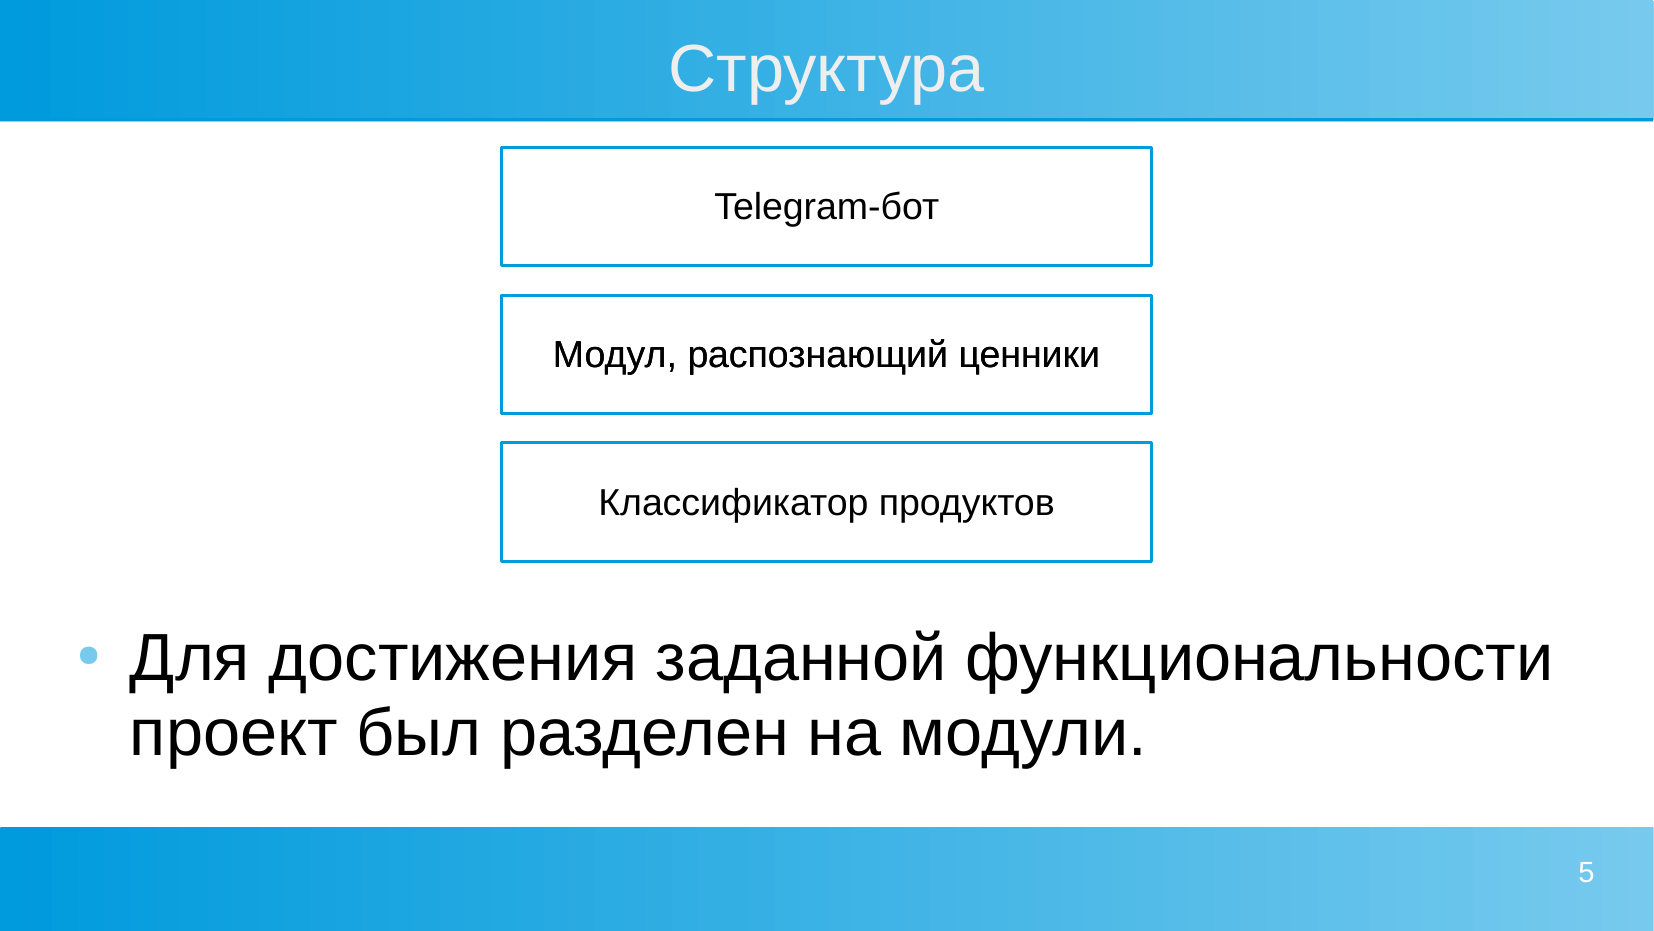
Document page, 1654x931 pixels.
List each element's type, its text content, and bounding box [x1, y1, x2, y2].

text_box Классификатор продуктов [501, 442, 1152, 562]
list Для достижения заданной функциональности проект был разделен на модули. [59, 620, 1595, 768]
text_box Модул, распознающий ценники [501, 295, 1152, 414]
title Структура [59, 29, 1595, 108]
text_box Telegram-бот [501, 147, 1152, 266]
